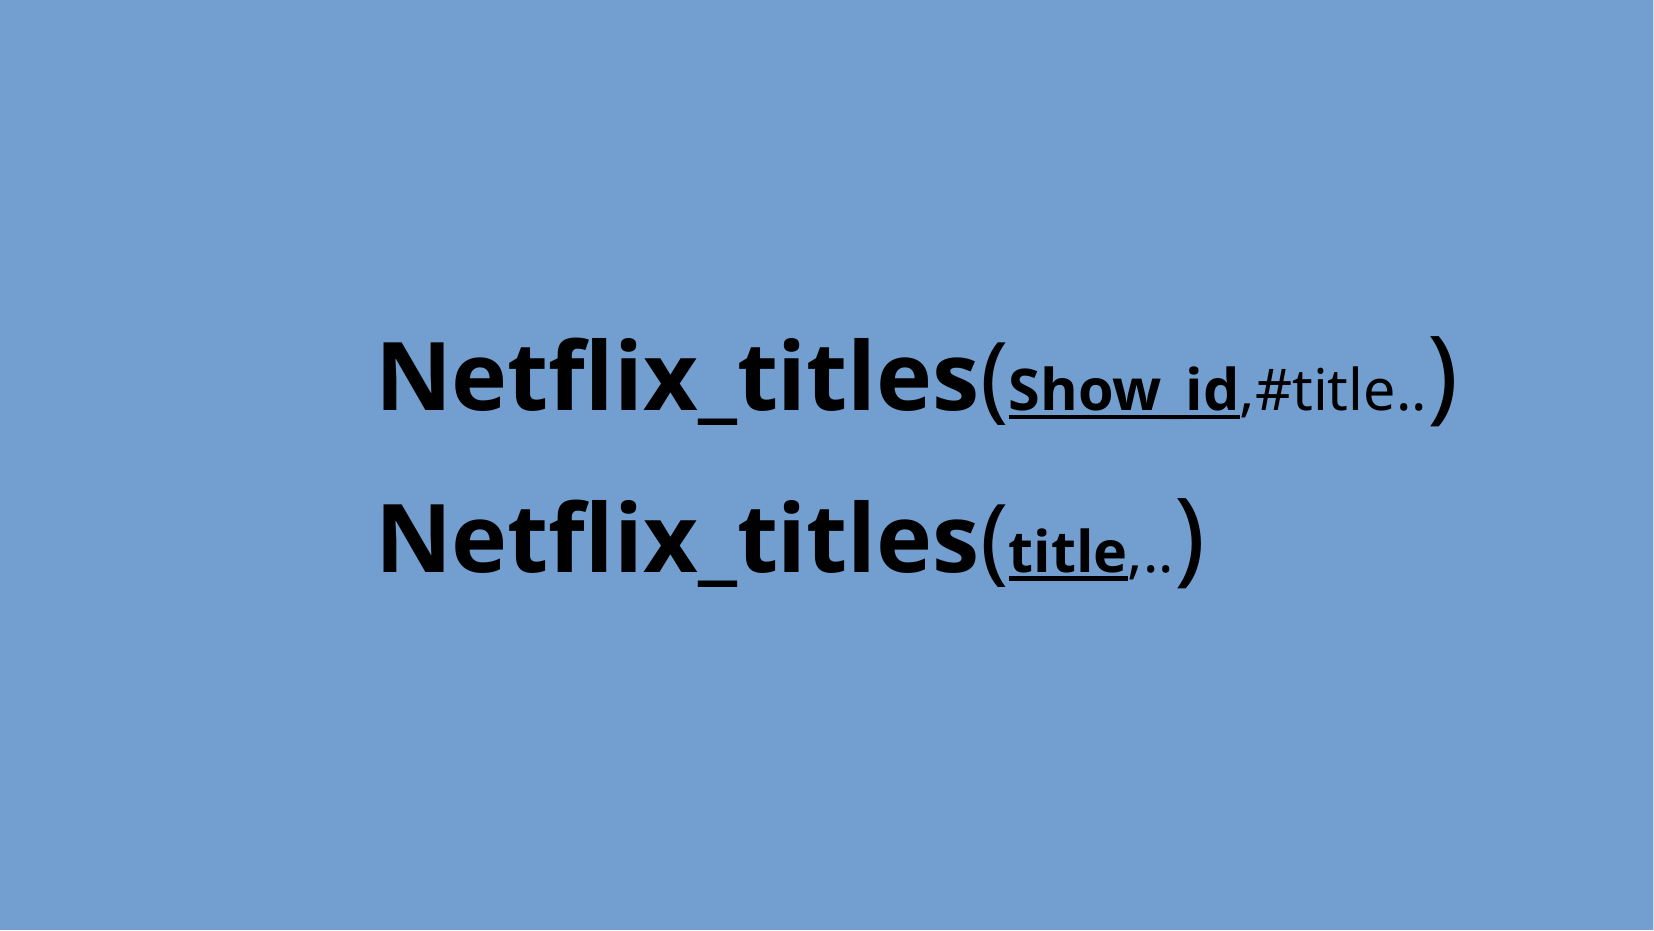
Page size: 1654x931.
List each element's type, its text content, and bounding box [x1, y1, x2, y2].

list Netflix_titles(Show_id,#title..) Netflix_titles(title,..) [375, 300, 1546, 691]
